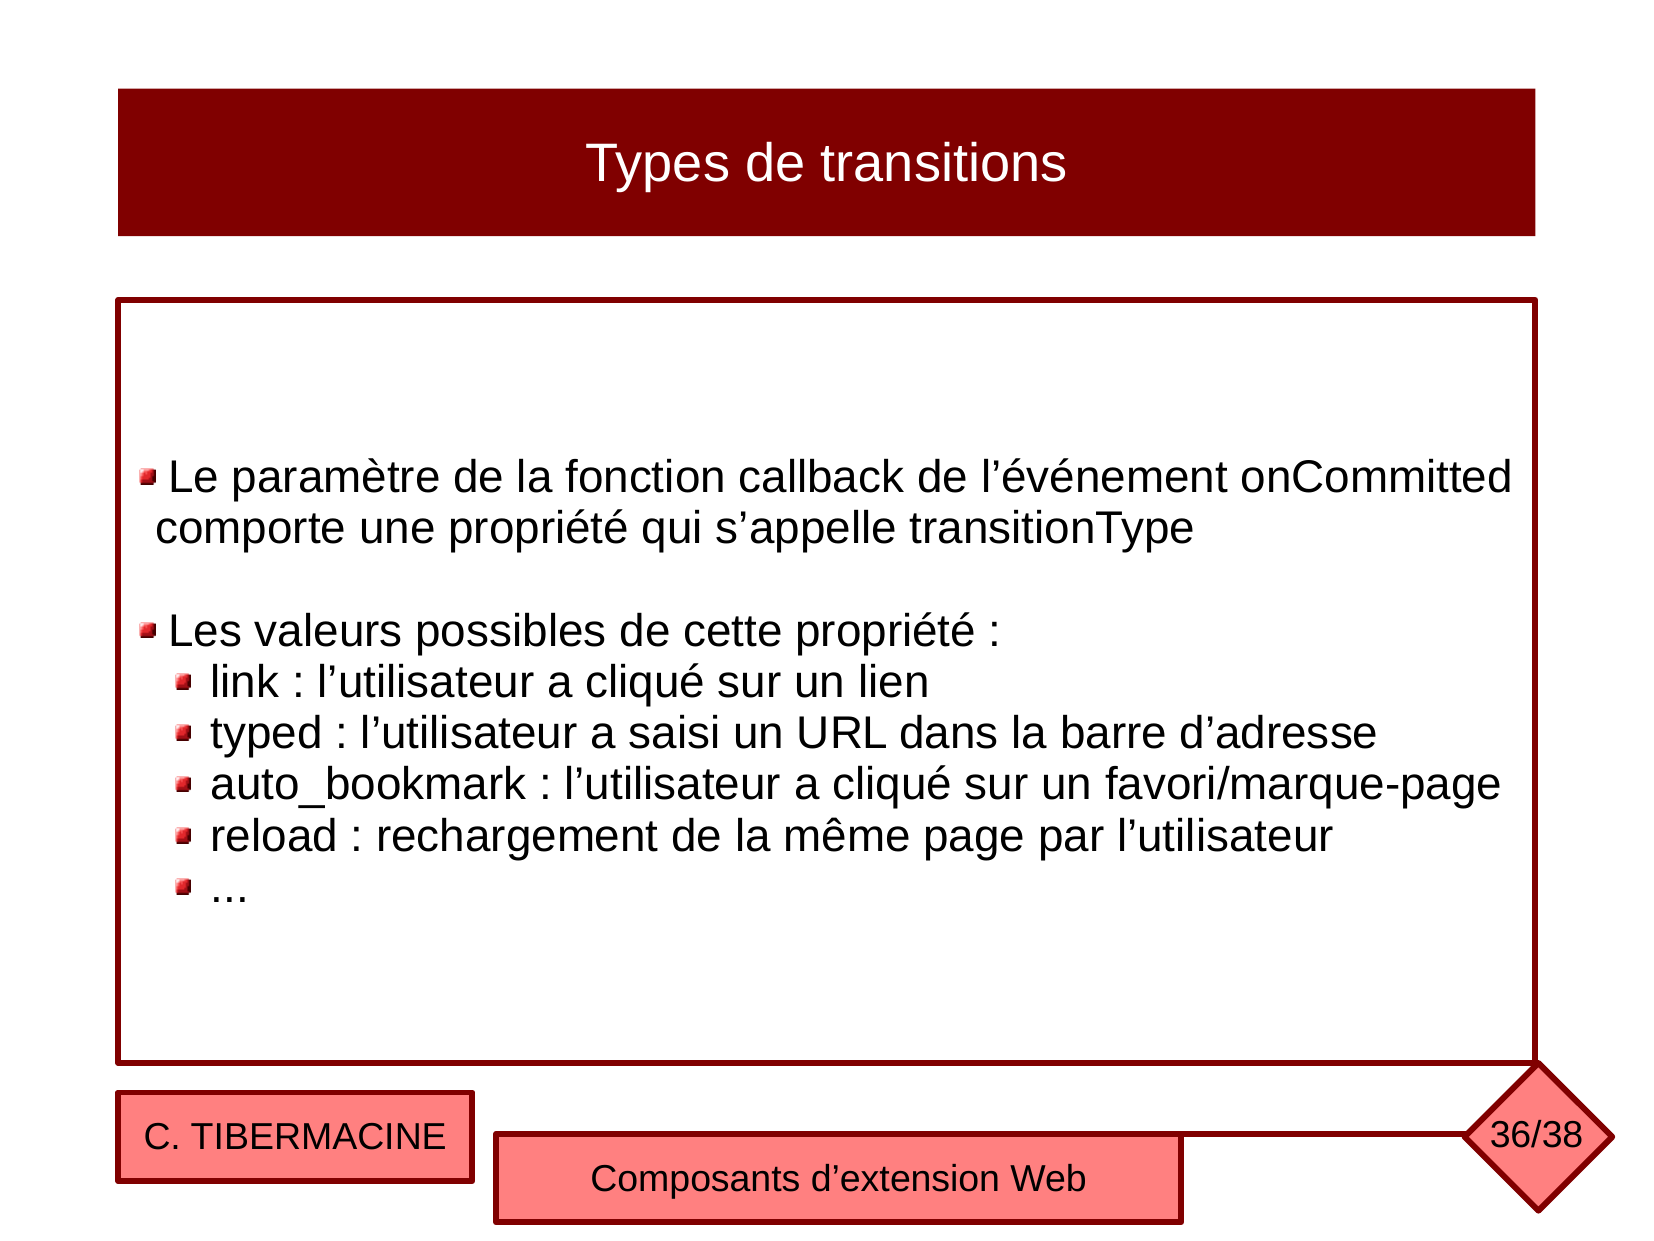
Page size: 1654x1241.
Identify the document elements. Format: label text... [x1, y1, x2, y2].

text_box <numéro>/38 [1475, 1106, 1654, 1163]
picture [175, 776, 191, 792]
picture [175, 827, 191, 844]
text_box C. TIBERMACINE [118, 1092, 473, 1182]
picture [175, 673, 191, 690]
picture [175, 724, 191, 741]
text_box Le paramètre de la fonction callback de l’événement onCommitted comporte une propriété qui s’appelle transitionType Les valeurs possibles de cette propriété : link : l’utilisateur a cliqué sur un lien typed : l’utilisateur a saisi un URL dans la barre d’adresse auto_bookmark : l’utilisateur a cliqué sur un favori/marque-page reload : rechargement de la même page par l’utilisateur ... [118, 299, 1536, 1063]
text_box Types de transitions [118, 88, 1536, 237]
text_box Composants d’extension Web [496, 1133, 1182, 1223]
text_box [1464, 1126, 1475, 1148]
text_box [1490, 1163, 1587, 1211]
picture [139, 622, 156, 638]
picture [175, 878, 191, 895]
picture [139, 468, 156, 485]
text_box [1495, 1062, 1582, 1106]
